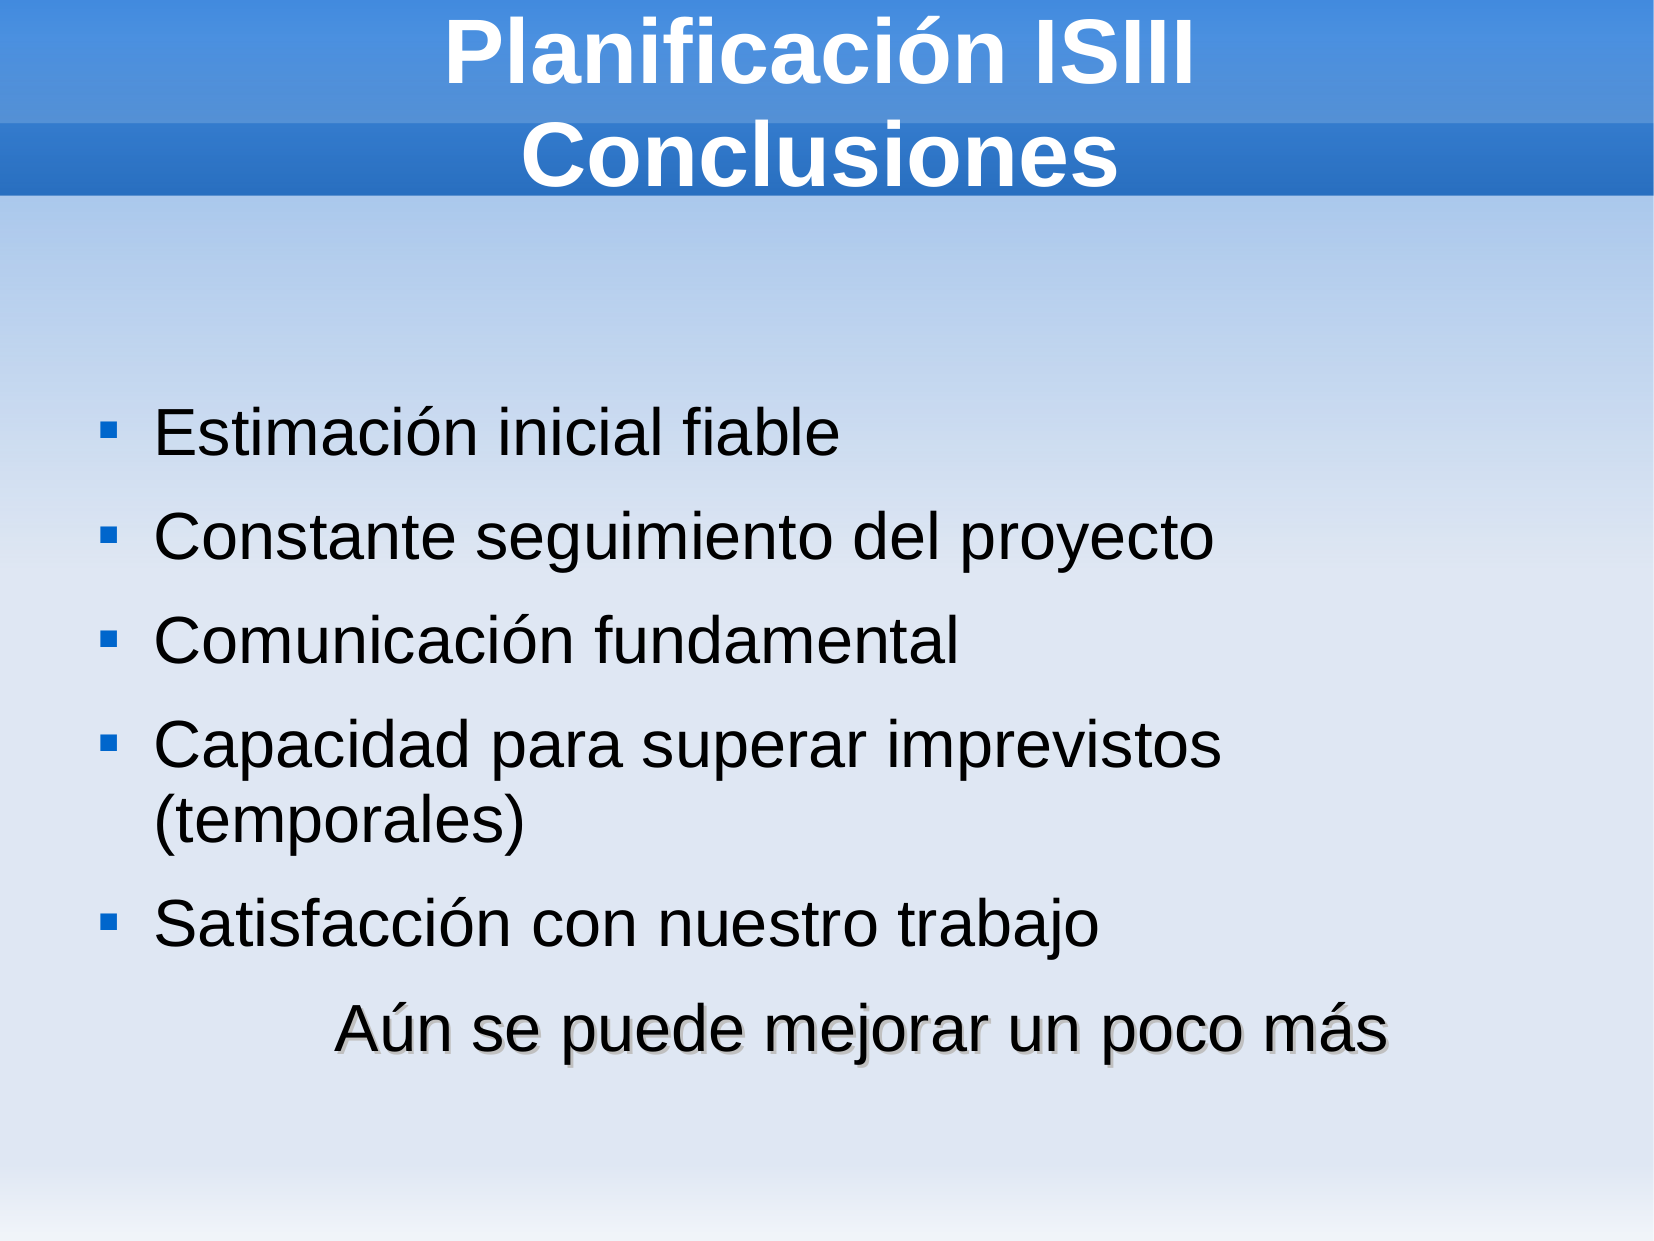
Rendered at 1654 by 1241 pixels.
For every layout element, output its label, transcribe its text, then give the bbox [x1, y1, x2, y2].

list Estimación inicial fiable Constante seguimiento del proyecto Comunicación fundamental Capacidad para superar imprevistos (temporales) Satisfacción con nuestro trabajo Aún se puede mejorar un poco más [82, 290, 1571, 1241]
picture [0, 0, 1654, 1241]
title Planificación ISIII Conclusiones [76, 1, 1565, 207]
